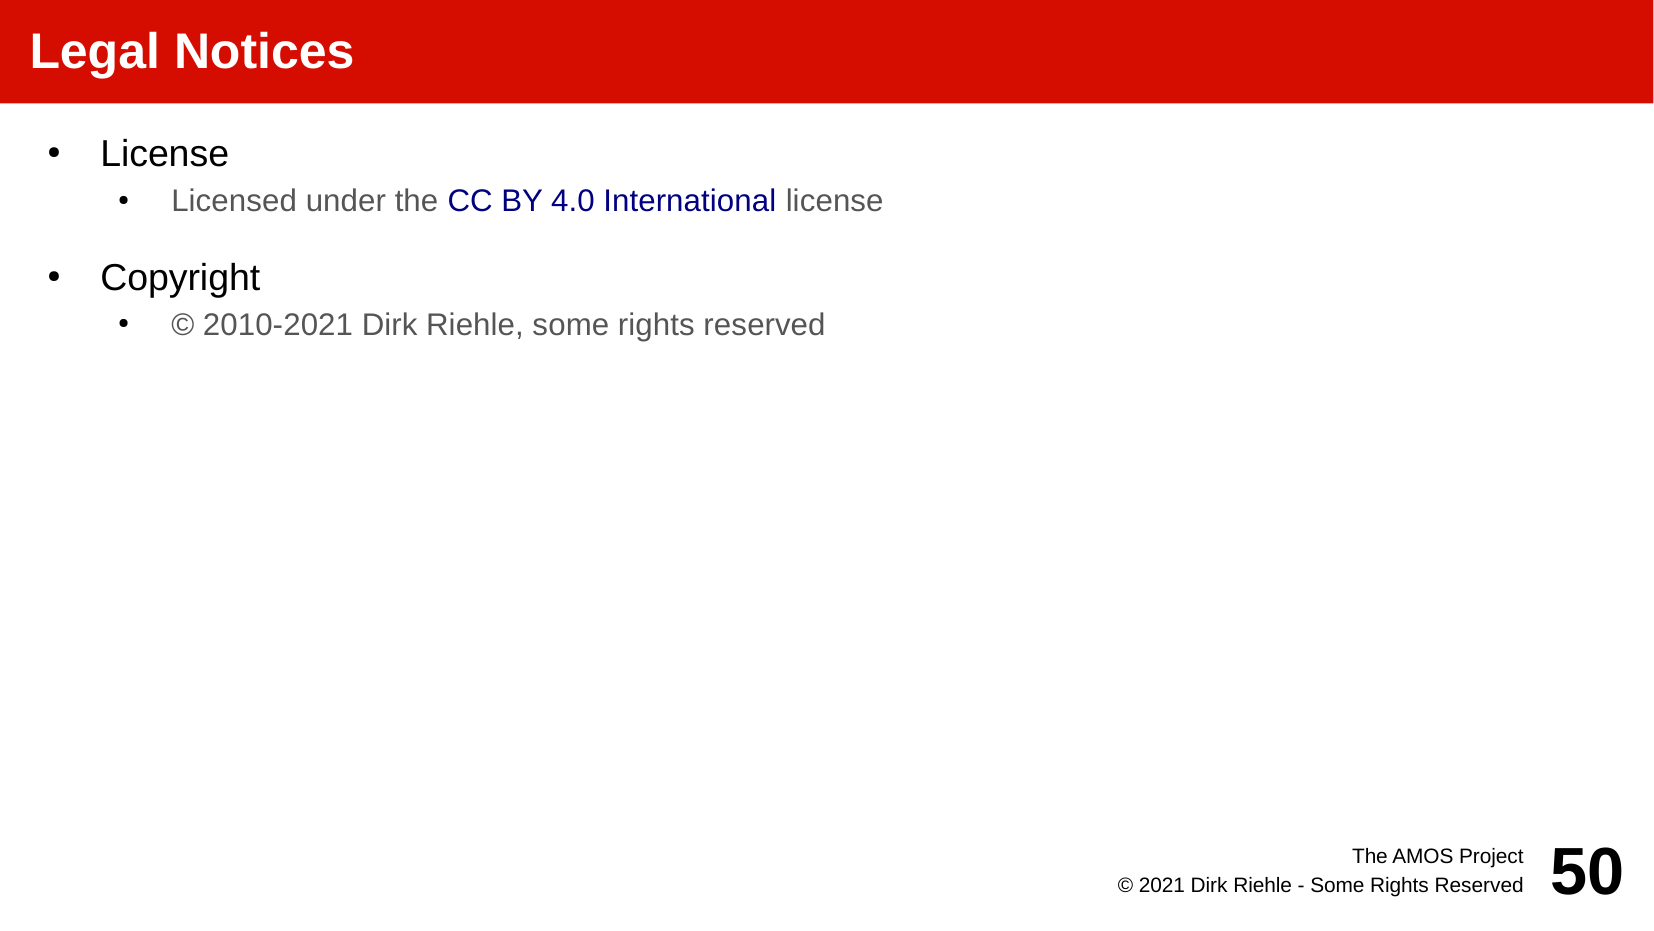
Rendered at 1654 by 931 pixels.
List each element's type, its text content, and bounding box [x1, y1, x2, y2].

title Legal Notices [0, 0, 1654, 104]
list License Licensed under the CC BY 4.0 International license Copyright © 2010-2021 Dirk Riehle, some rights reserved [29, 132, 1625, 813]
